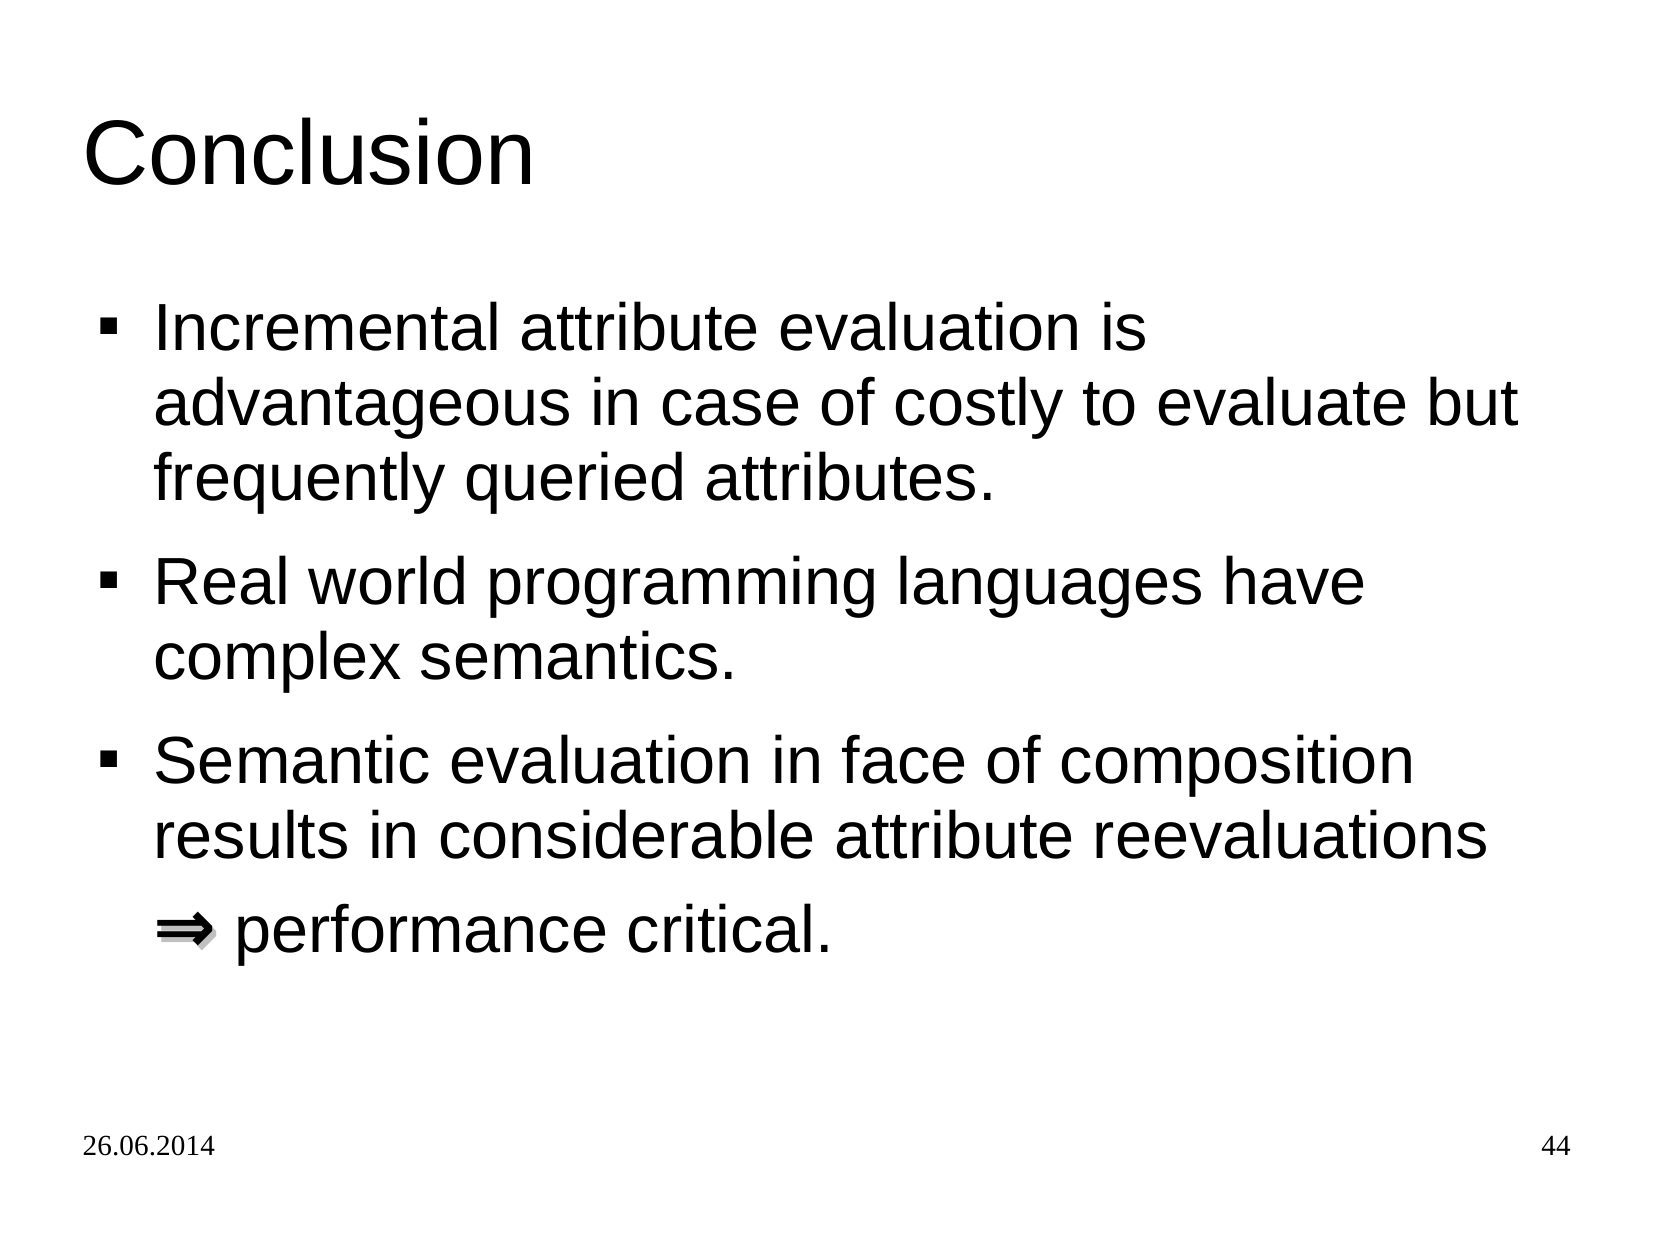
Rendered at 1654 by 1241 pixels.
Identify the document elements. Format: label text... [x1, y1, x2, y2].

list Incremental attribute evaluation is advantageous in case of costly to evaluate but frequently queried attributes. Real world programming languages have complex semantics. Semantic evaluation in face of composition results in considerable attribute reevaluations ⇒ performance critical. [82, 290, 1538, 1010]
title Conclusion [82, 49, 1571, 257]
